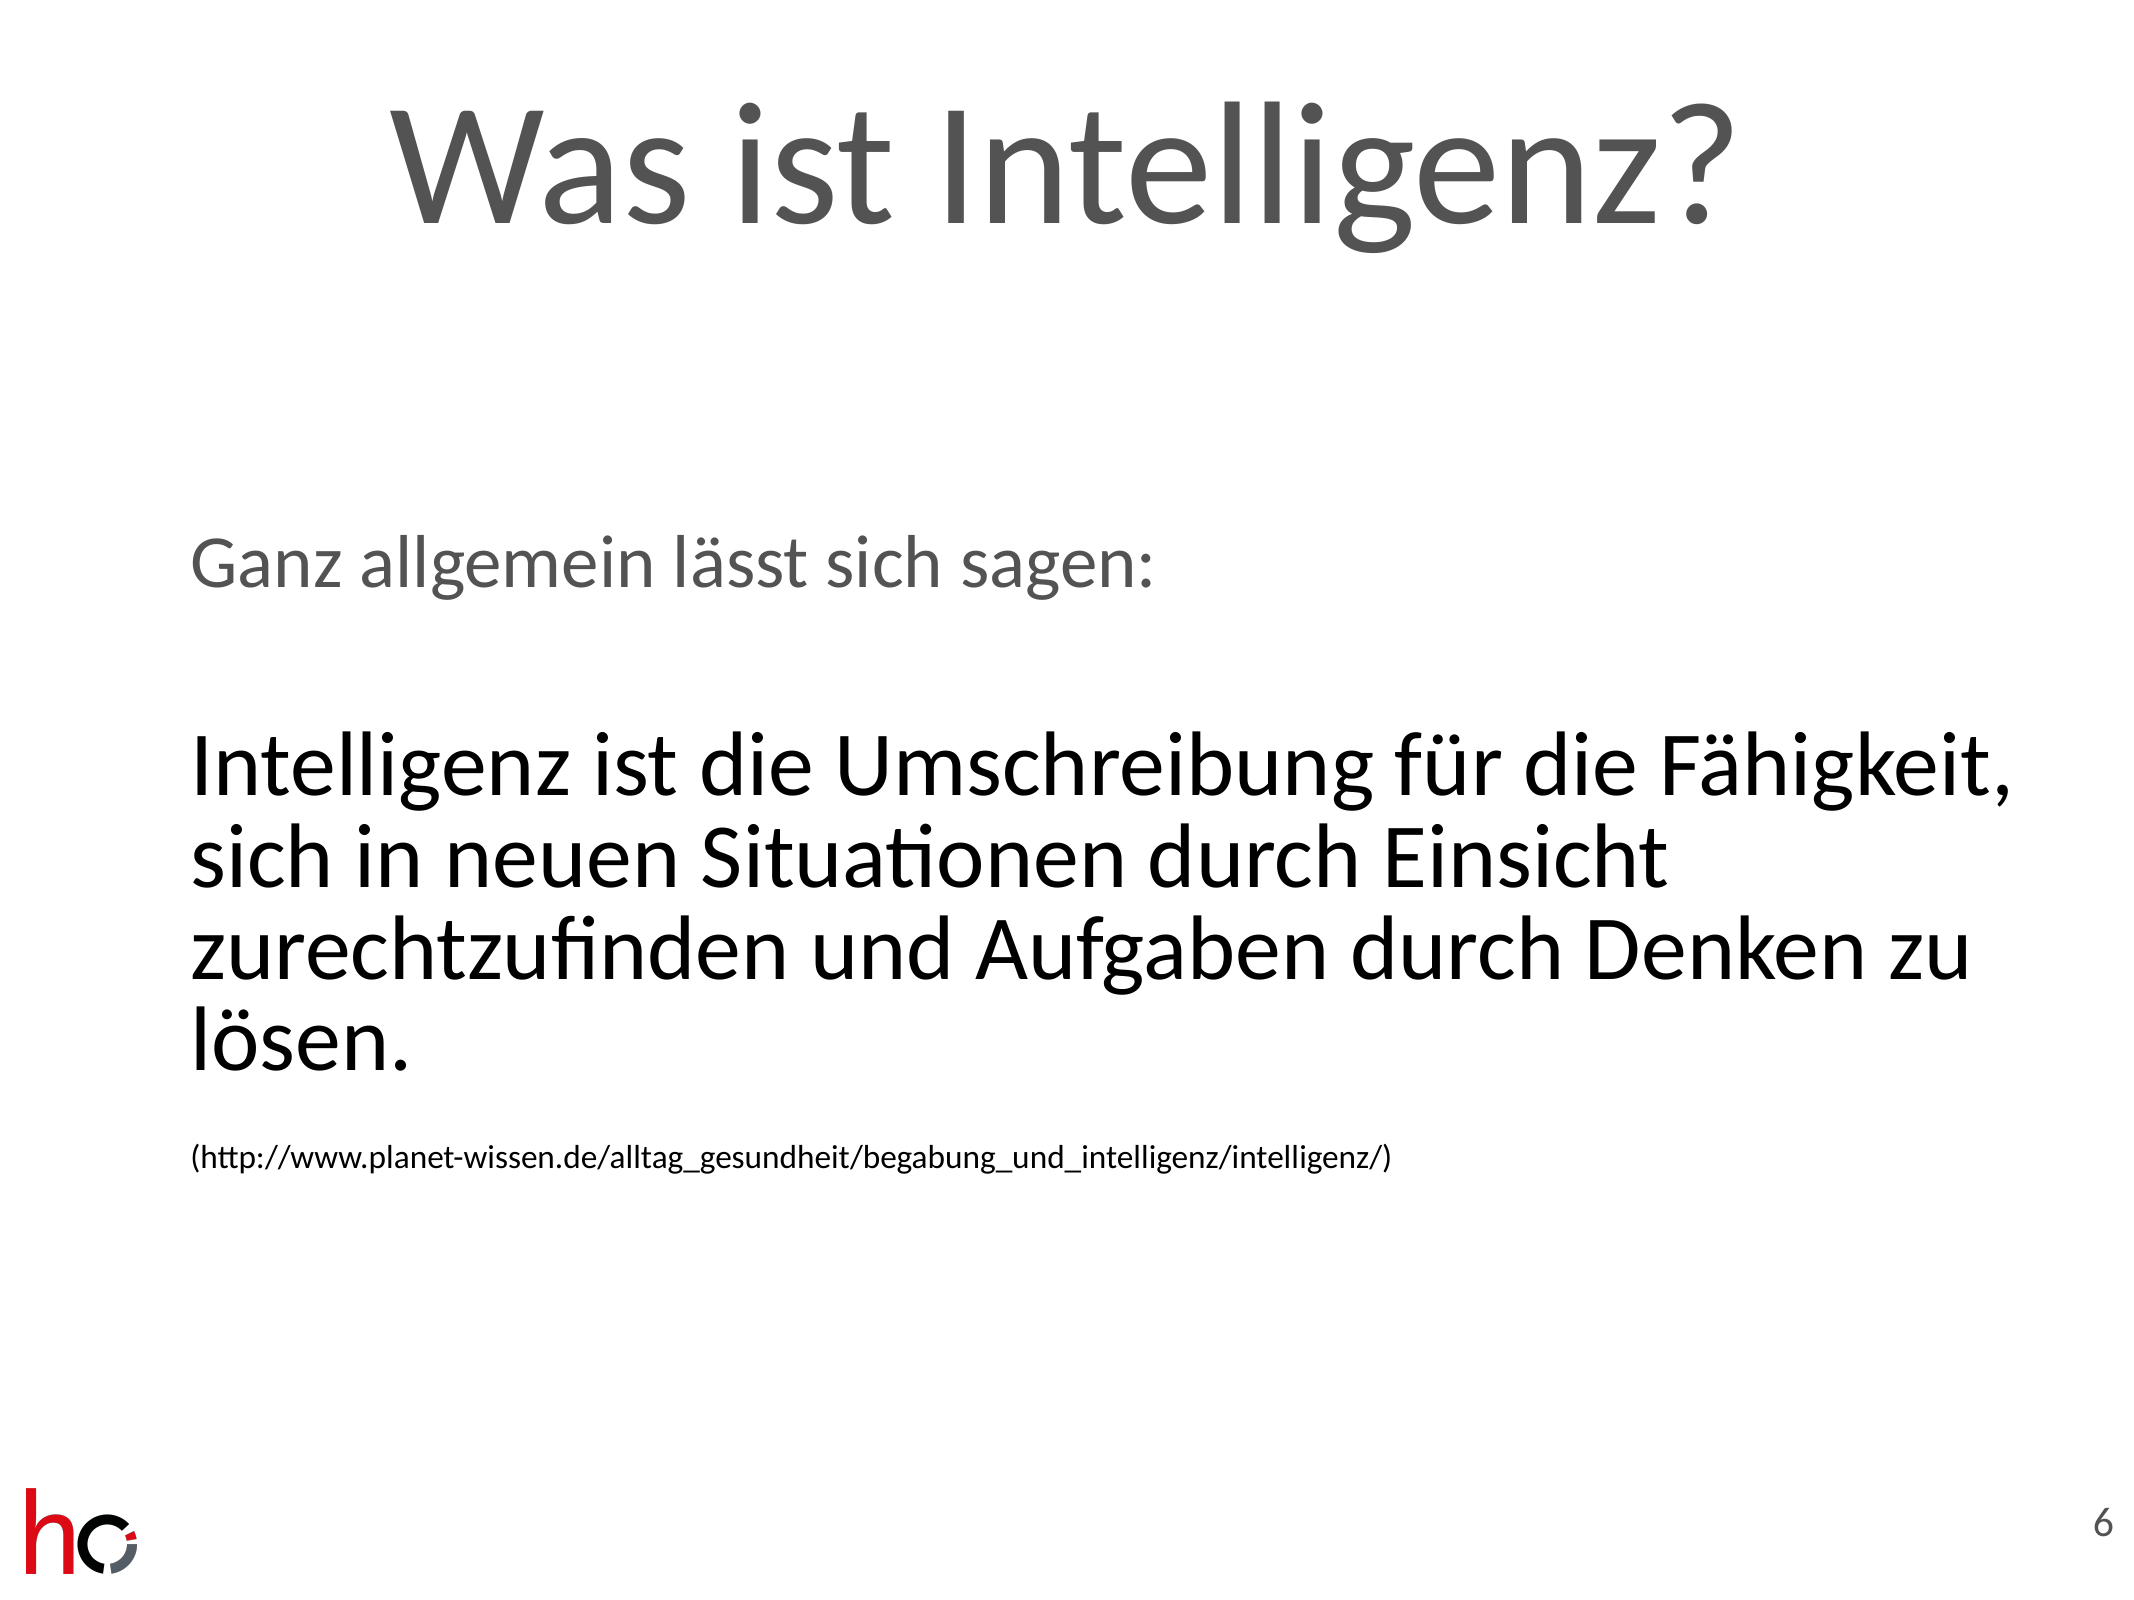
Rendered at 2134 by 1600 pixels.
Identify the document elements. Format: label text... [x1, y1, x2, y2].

text_box Intelligenz ist die Umschreibung für die Fähigkeit, sich in neuen Situationen durch Einsicht zurechtzufinden und Aufgaben durch Denken zu lösen. (http://www.planet-wissen.de/alltag_gesundheit/begabung_und_intelligenz/intelligenz/) [175, 719, 2046, 1301]
title Was ist Intelligenz? [208, 41, 1925, 442]
list Ganz allgemein lässt sich sagen: [175, 505, 1893, 632]
text_box [2078, 1497, 2120, 1569]
